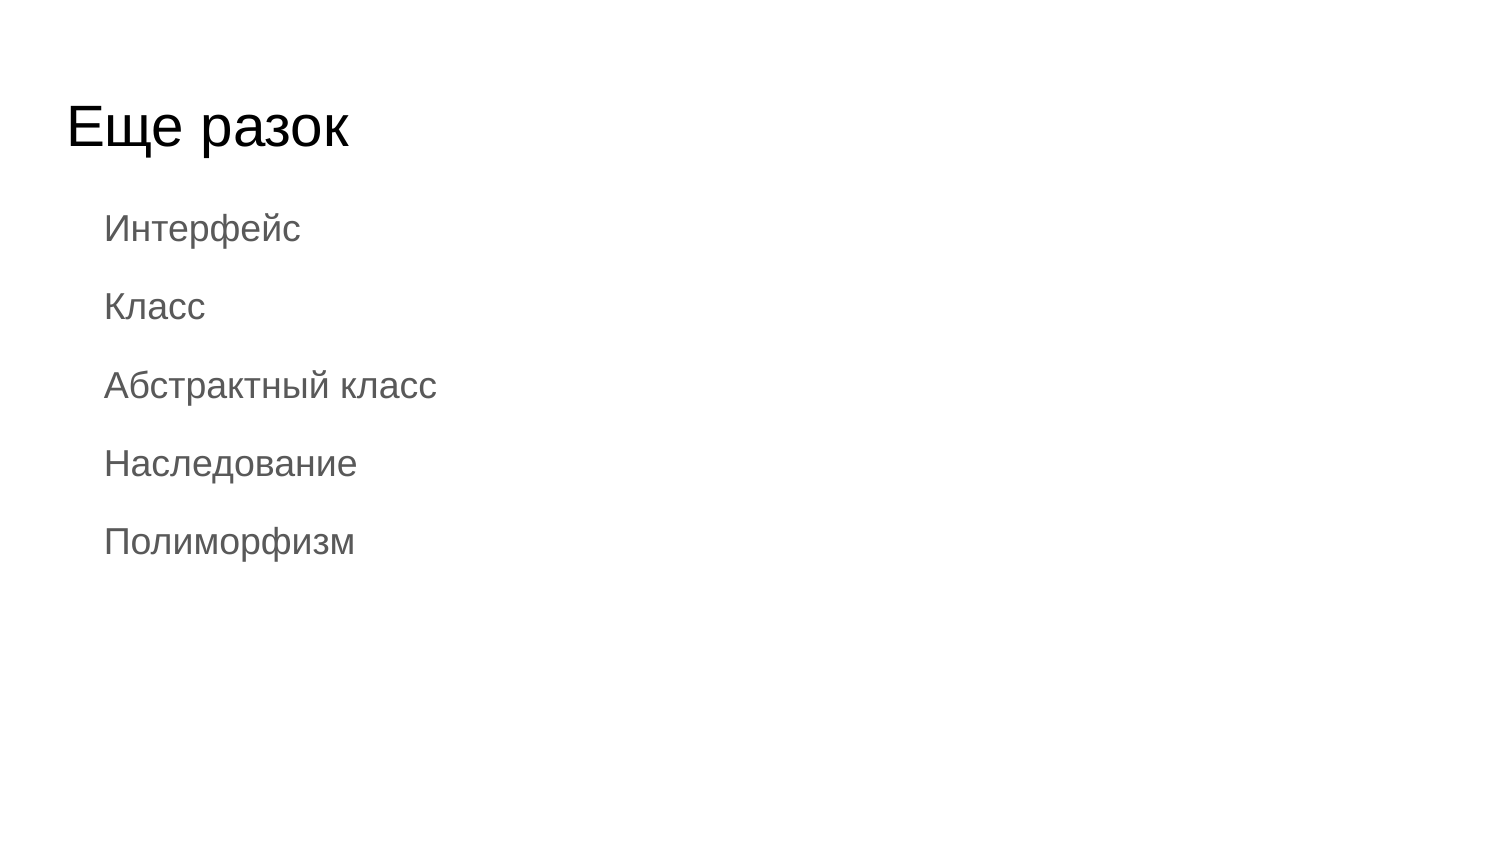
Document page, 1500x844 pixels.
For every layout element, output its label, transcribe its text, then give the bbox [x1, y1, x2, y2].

title Еще разок [51, 72, 1449, 167]
list Интерфейс Класс Абстрактный класс Наследование Полиморфизм [51, 189, 1449, 750]
